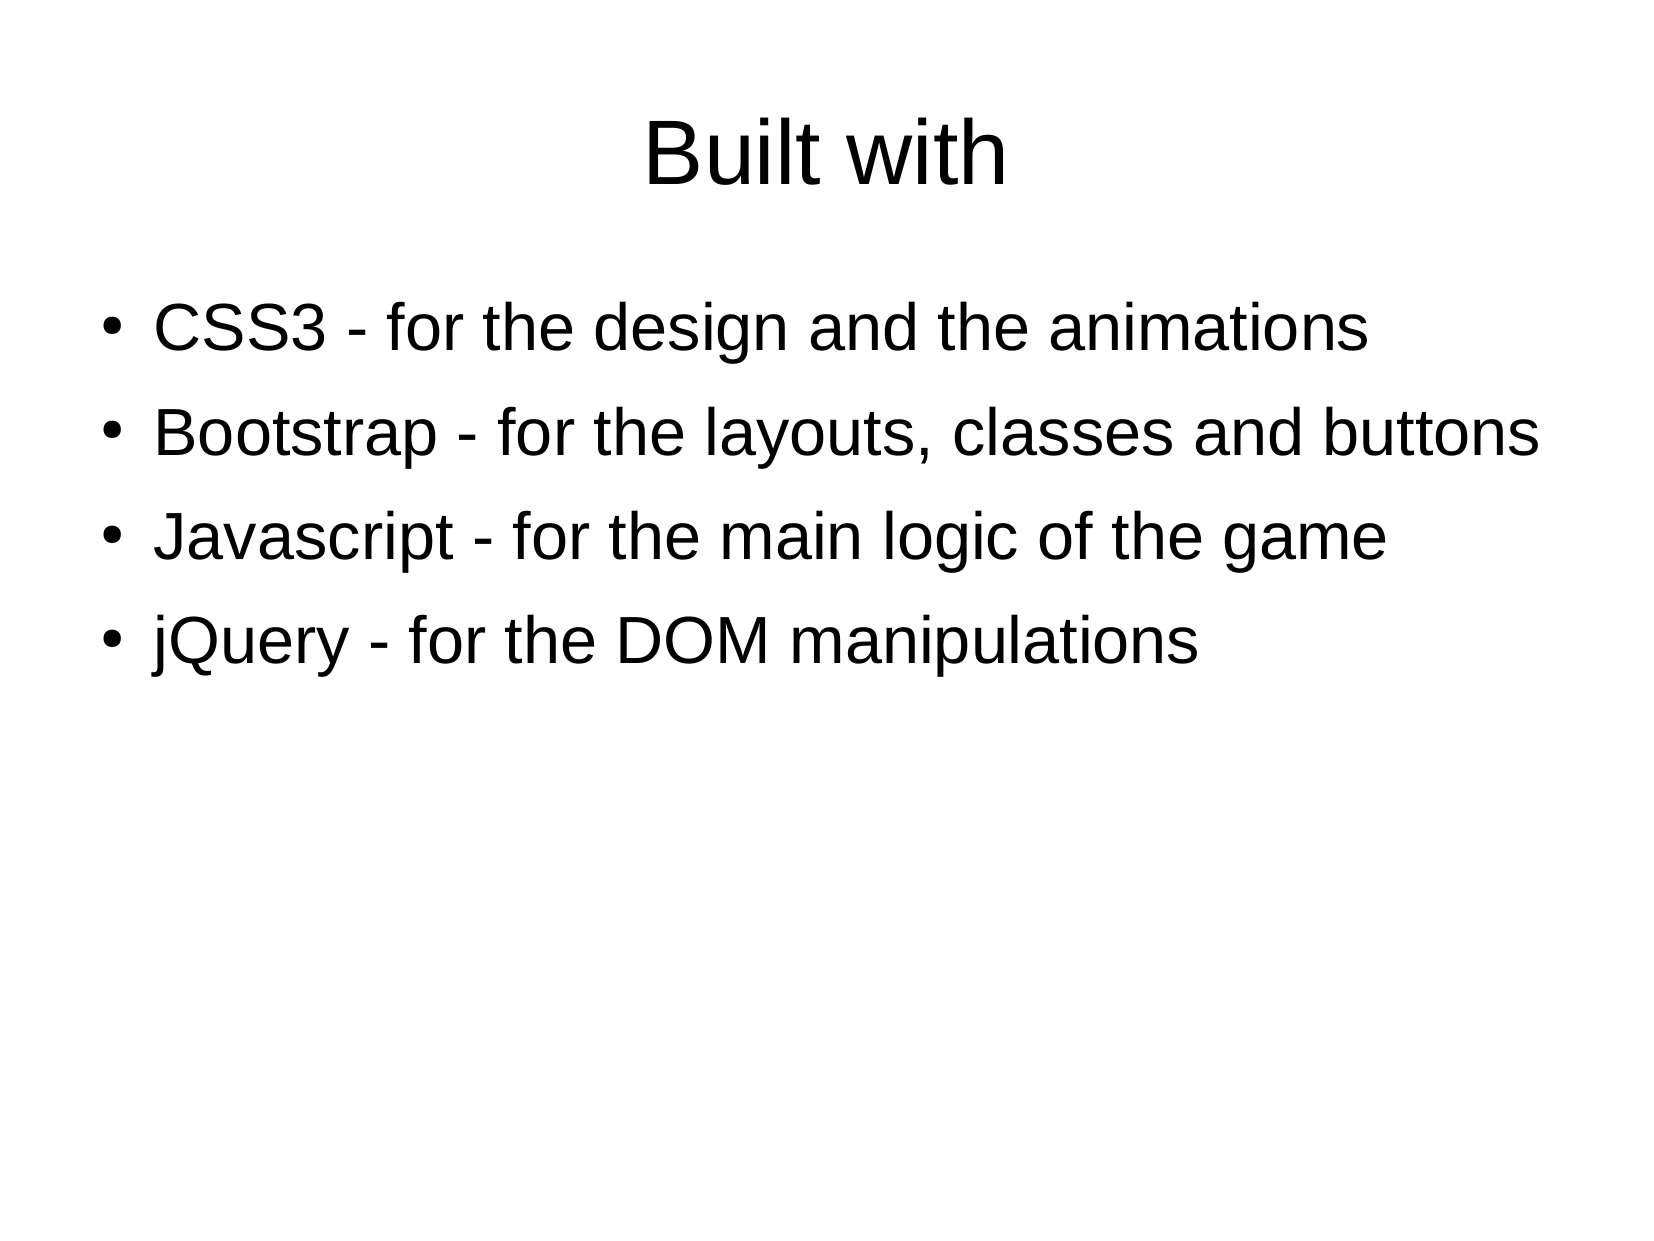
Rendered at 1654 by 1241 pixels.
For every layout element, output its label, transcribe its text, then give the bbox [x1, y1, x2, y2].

list CSS3 - for the design and the animations Bootstrap - for the layouts, classes and buttons Javascript - for the main logic of the game jQuery - for the DOM manipulations [82, 290, 1571, 1010]
title Built with [82, 49, 1571, 257]
